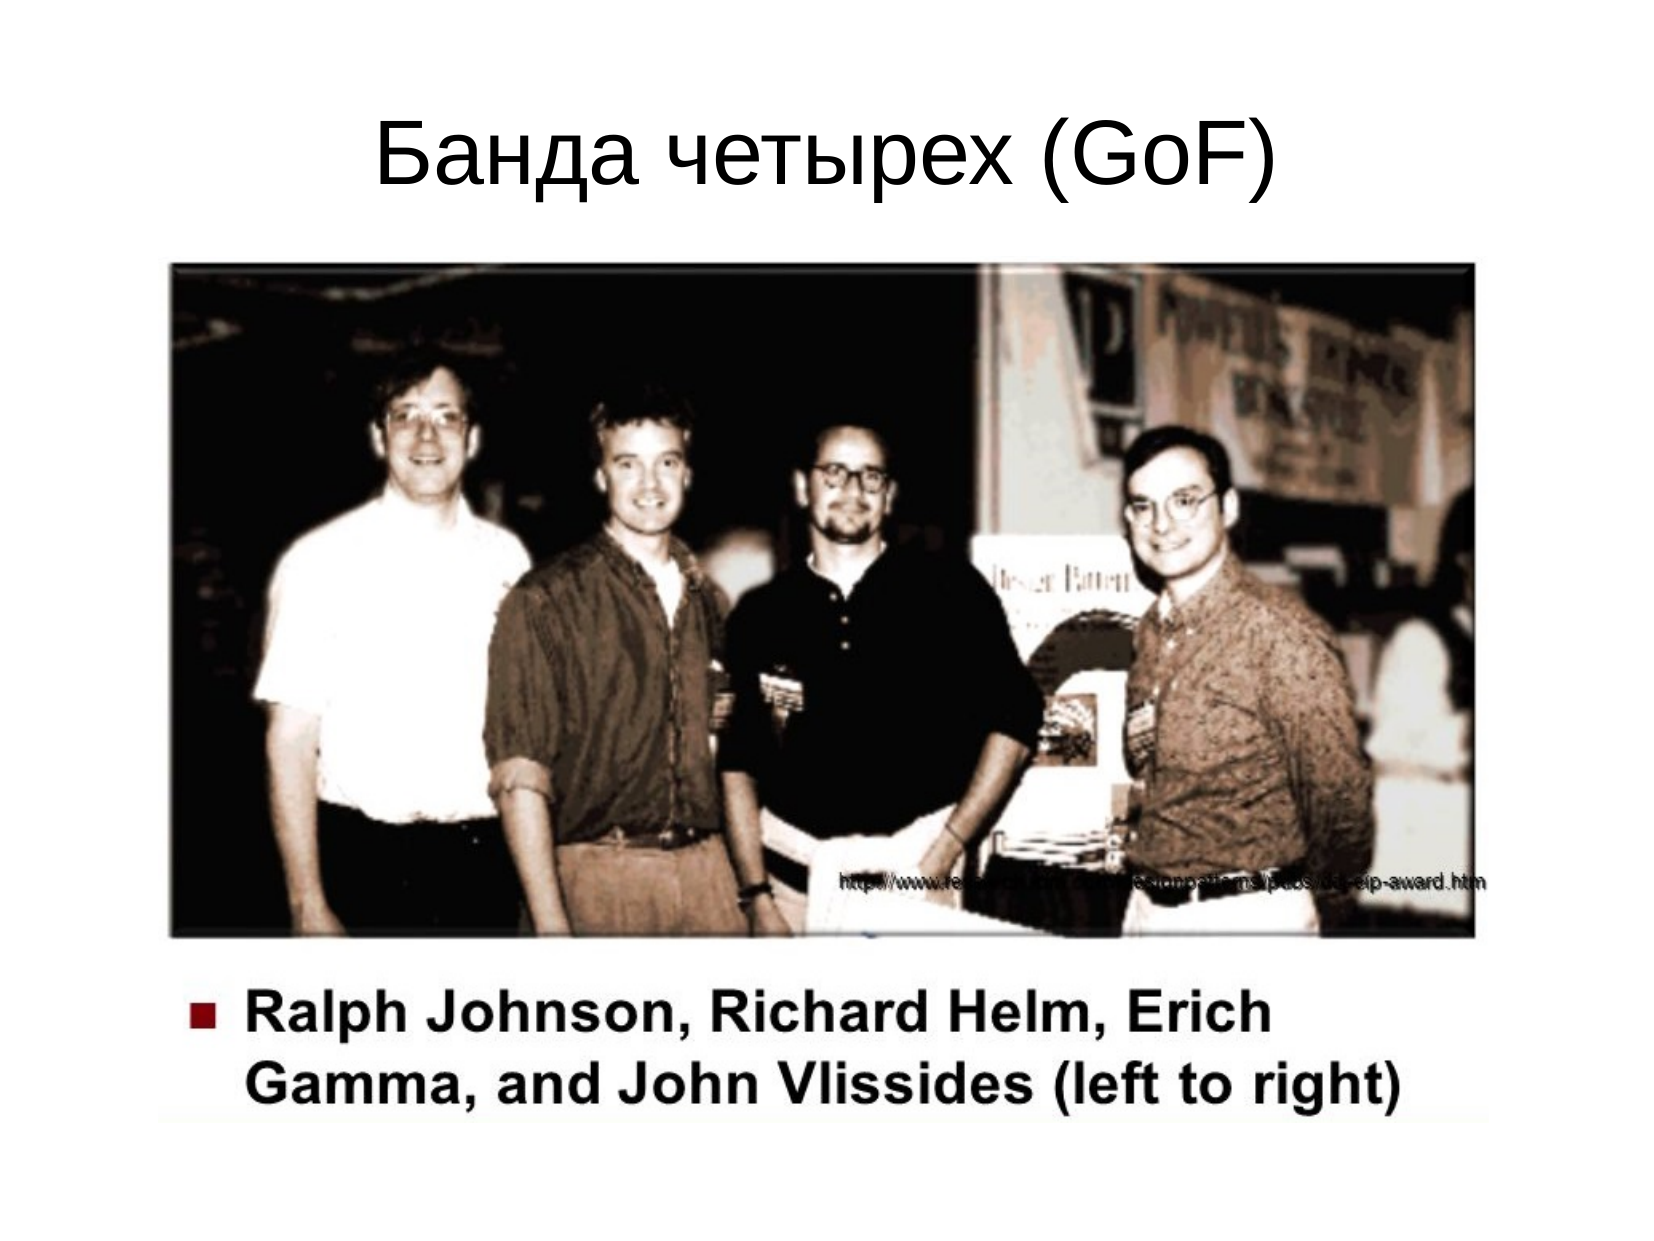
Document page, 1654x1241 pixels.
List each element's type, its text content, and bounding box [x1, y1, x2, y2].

title Банда четырех (GoF) [82, 49, 1571, 257]
picture [158, 256, 1489, 1123]
